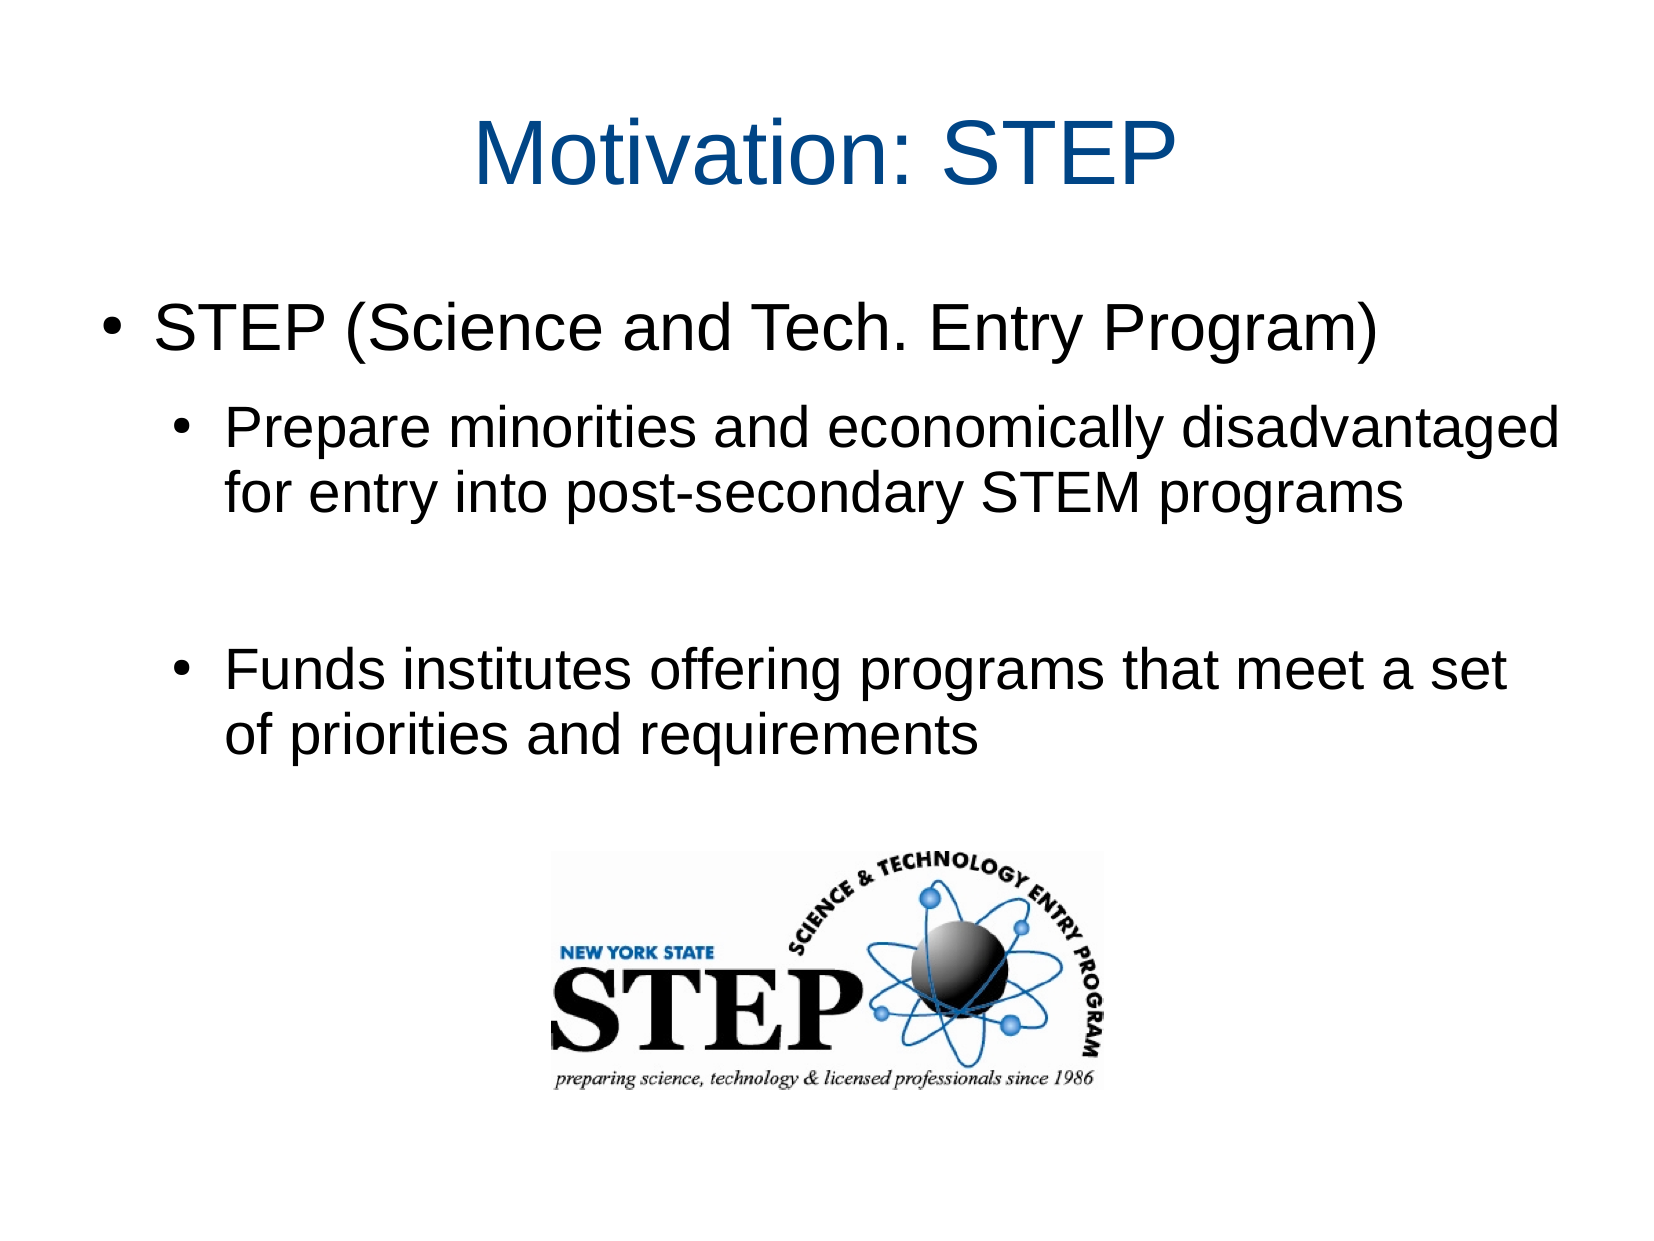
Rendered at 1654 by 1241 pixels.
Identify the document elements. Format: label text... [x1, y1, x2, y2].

picture [542, 839, 1112, 1095]
title Motivation: STEP [82, 49, 1571, 257]
list STEP (Science and Tech. Entry Program) Prepare minorities and economically disadvantaged for entry into post-secondary STEM programs Funds institutes offering programs that meet a set of priorities and requirements [82, 290, 1571, 1109]
